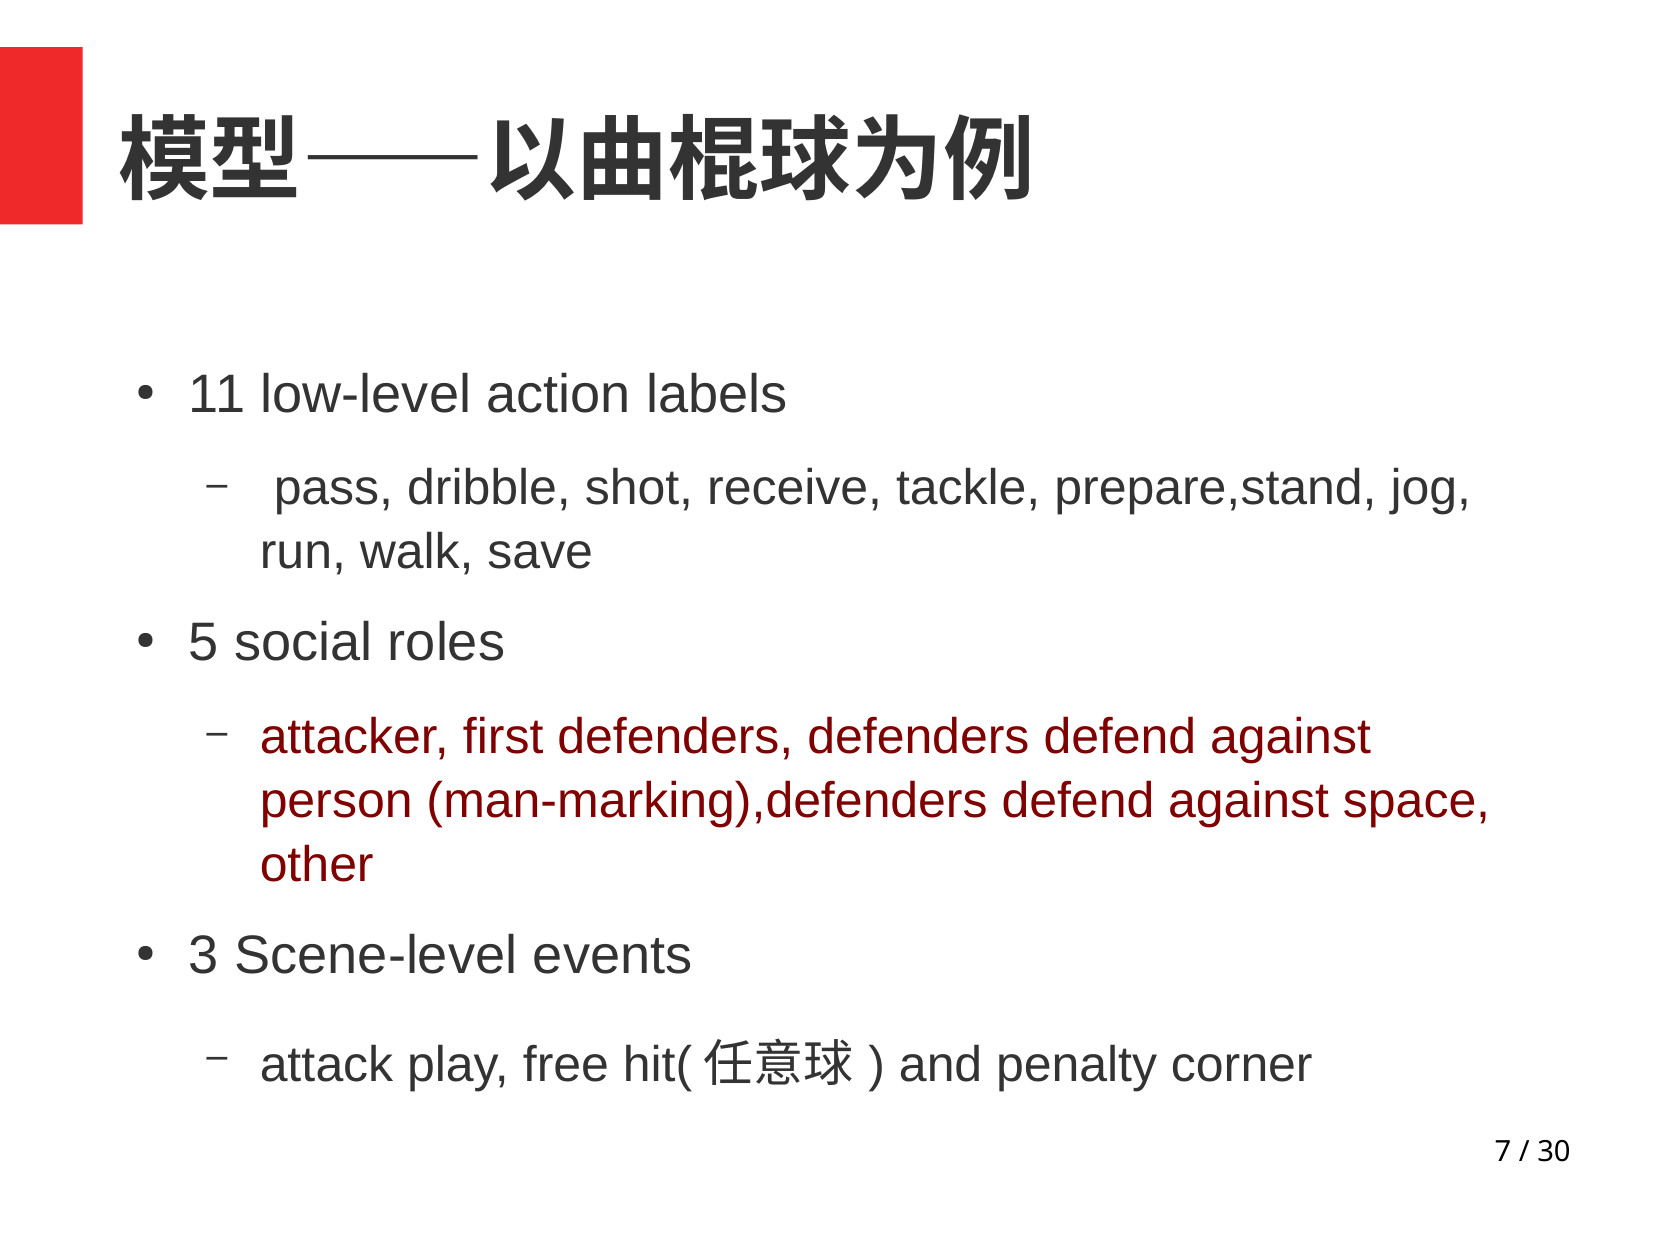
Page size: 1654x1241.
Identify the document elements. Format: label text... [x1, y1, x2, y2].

list 11 low-level action labels pass, dribble, shot, receive, tackle, prepare,stand, jog, run, walk, save 5 social roles attacker, first defenders, defenders defend against person (man-marking),defenders defend against space, other 3 Scene-level events attack play, free hit(任意球) and penalty corner [118, 354, 1536, 1074]
title 模型——以曲棍球为例 [118, 49, 1571, 257]
